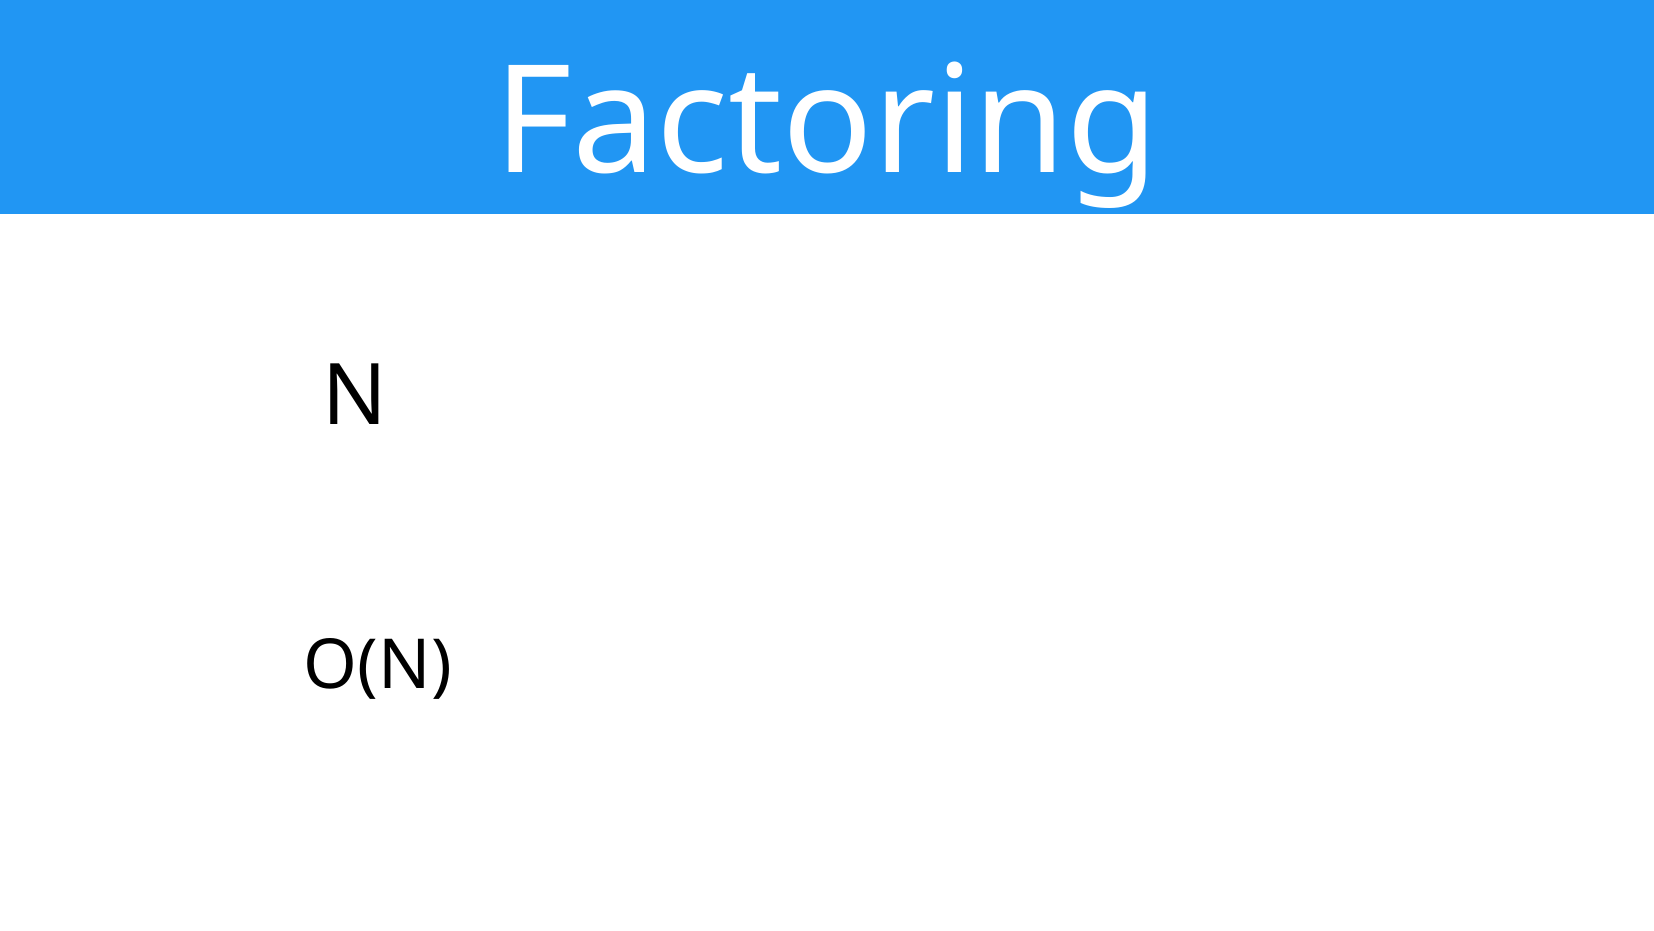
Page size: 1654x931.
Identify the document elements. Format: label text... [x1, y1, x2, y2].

title Factoring [82, 37, 1571, 193]
list O(N) [255, 615, 458, 732]
list N [262, 333, 466, 451]
